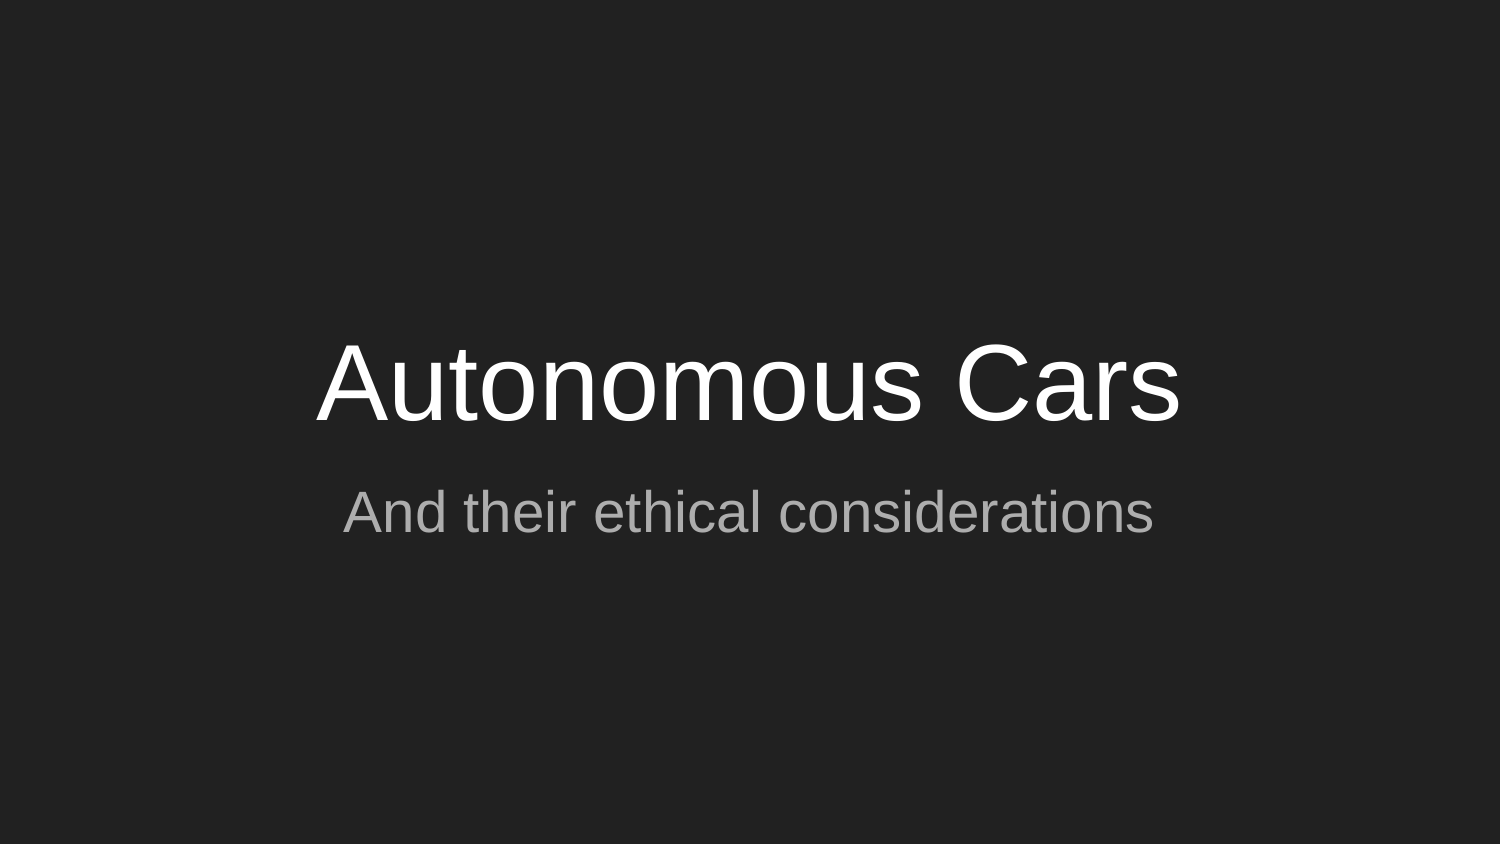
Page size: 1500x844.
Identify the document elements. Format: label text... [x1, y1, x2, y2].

subtitle And their ethical considerations [51, 464, 1449, 595]
title Autonomous Cars [51, 122, 1449, 459]
